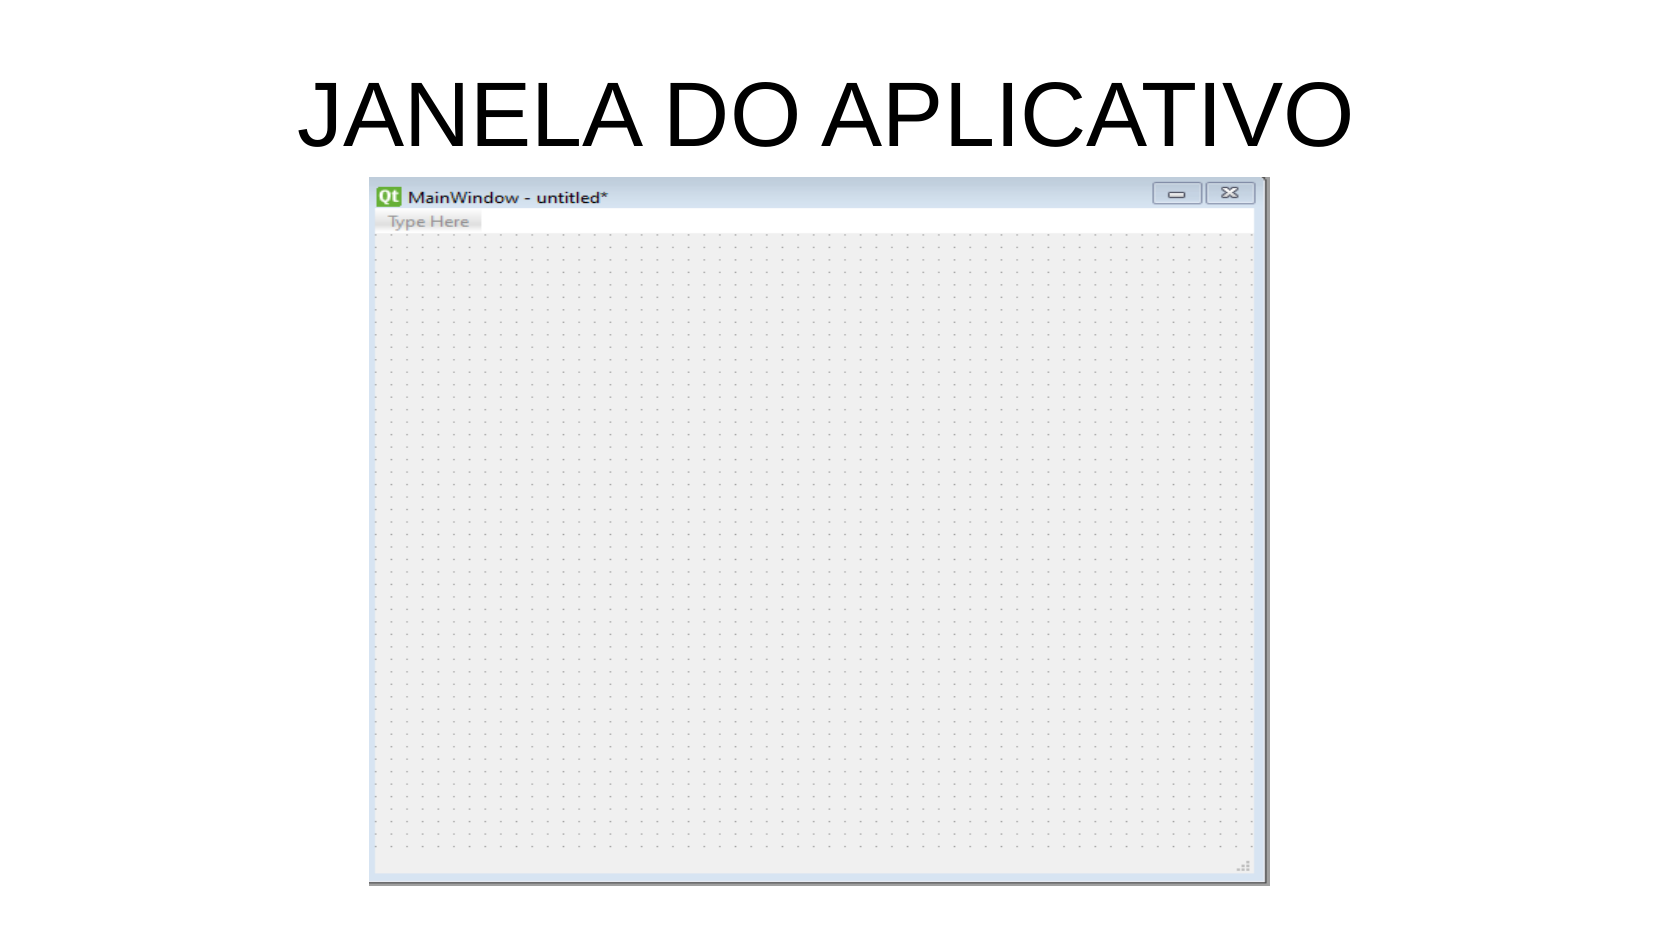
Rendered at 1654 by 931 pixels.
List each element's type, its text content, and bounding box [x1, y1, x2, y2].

title JANELA DO APLICATIVO [82, 37, 1571, 193]
picture [369, 177, 1270, 886]
